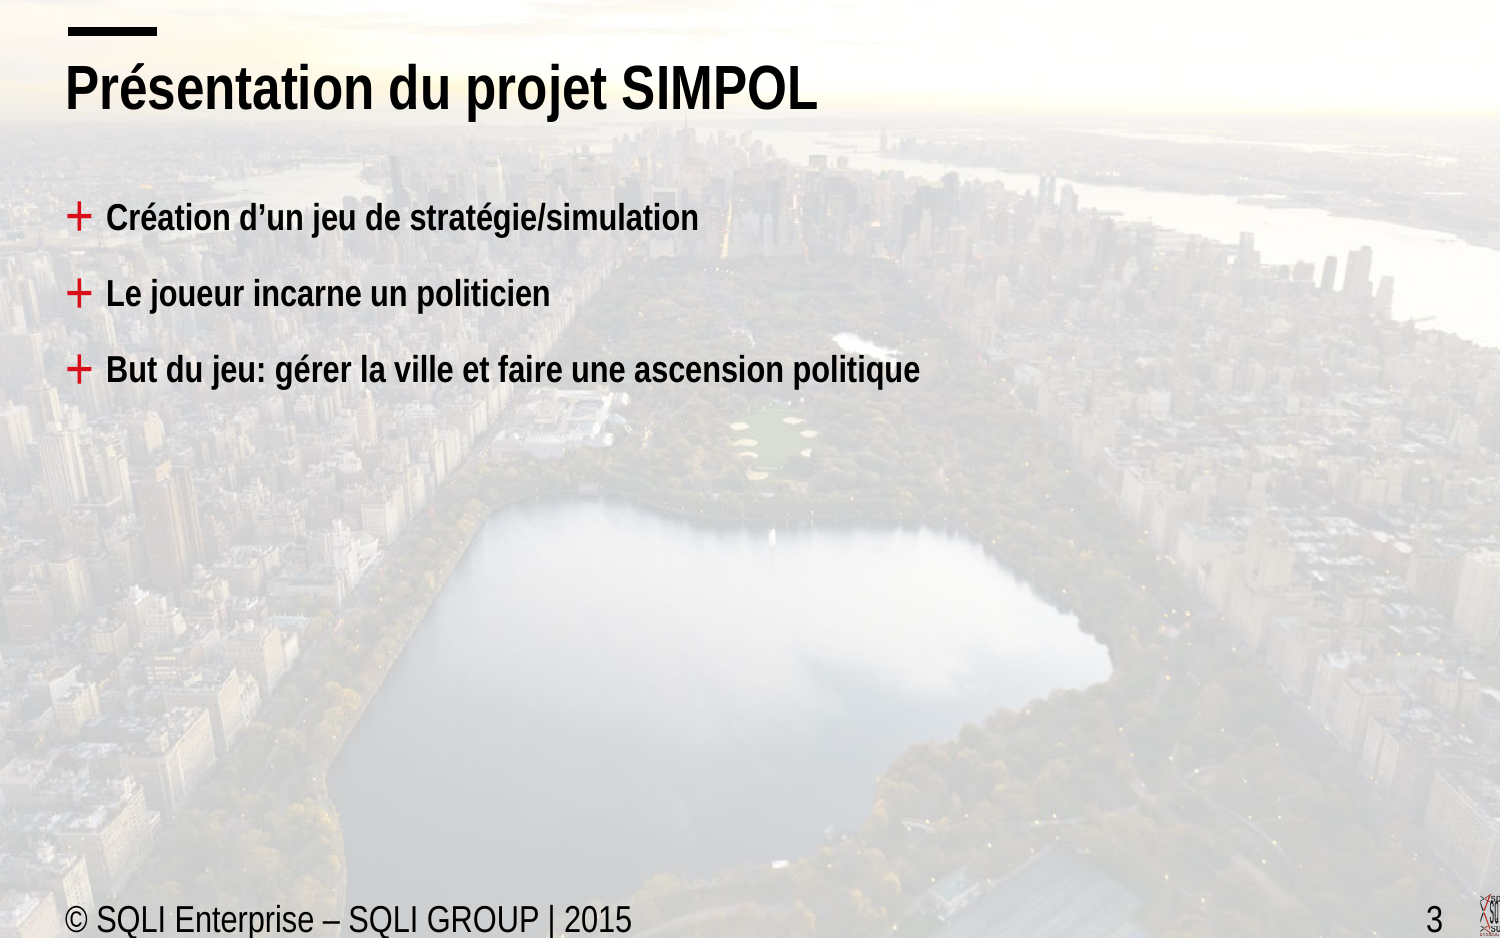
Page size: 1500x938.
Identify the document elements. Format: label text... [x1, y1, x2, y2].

title Présentation du projet SIMPOL [50, 39, 1450, 131]
footer © SQLI Enterprise – SQLI GROUP | 2015 [50, 887, 842, 935]
slide_number <numéro> [1411, 887, 1484, 935]
picture [0, 0, 1500, 938]
list Création d’un jeu de stratégie/simulation Le joueur incarne un politicien But du jeu: gérer la ville et faire une ascension politique [50, 185, 1450, 450]
